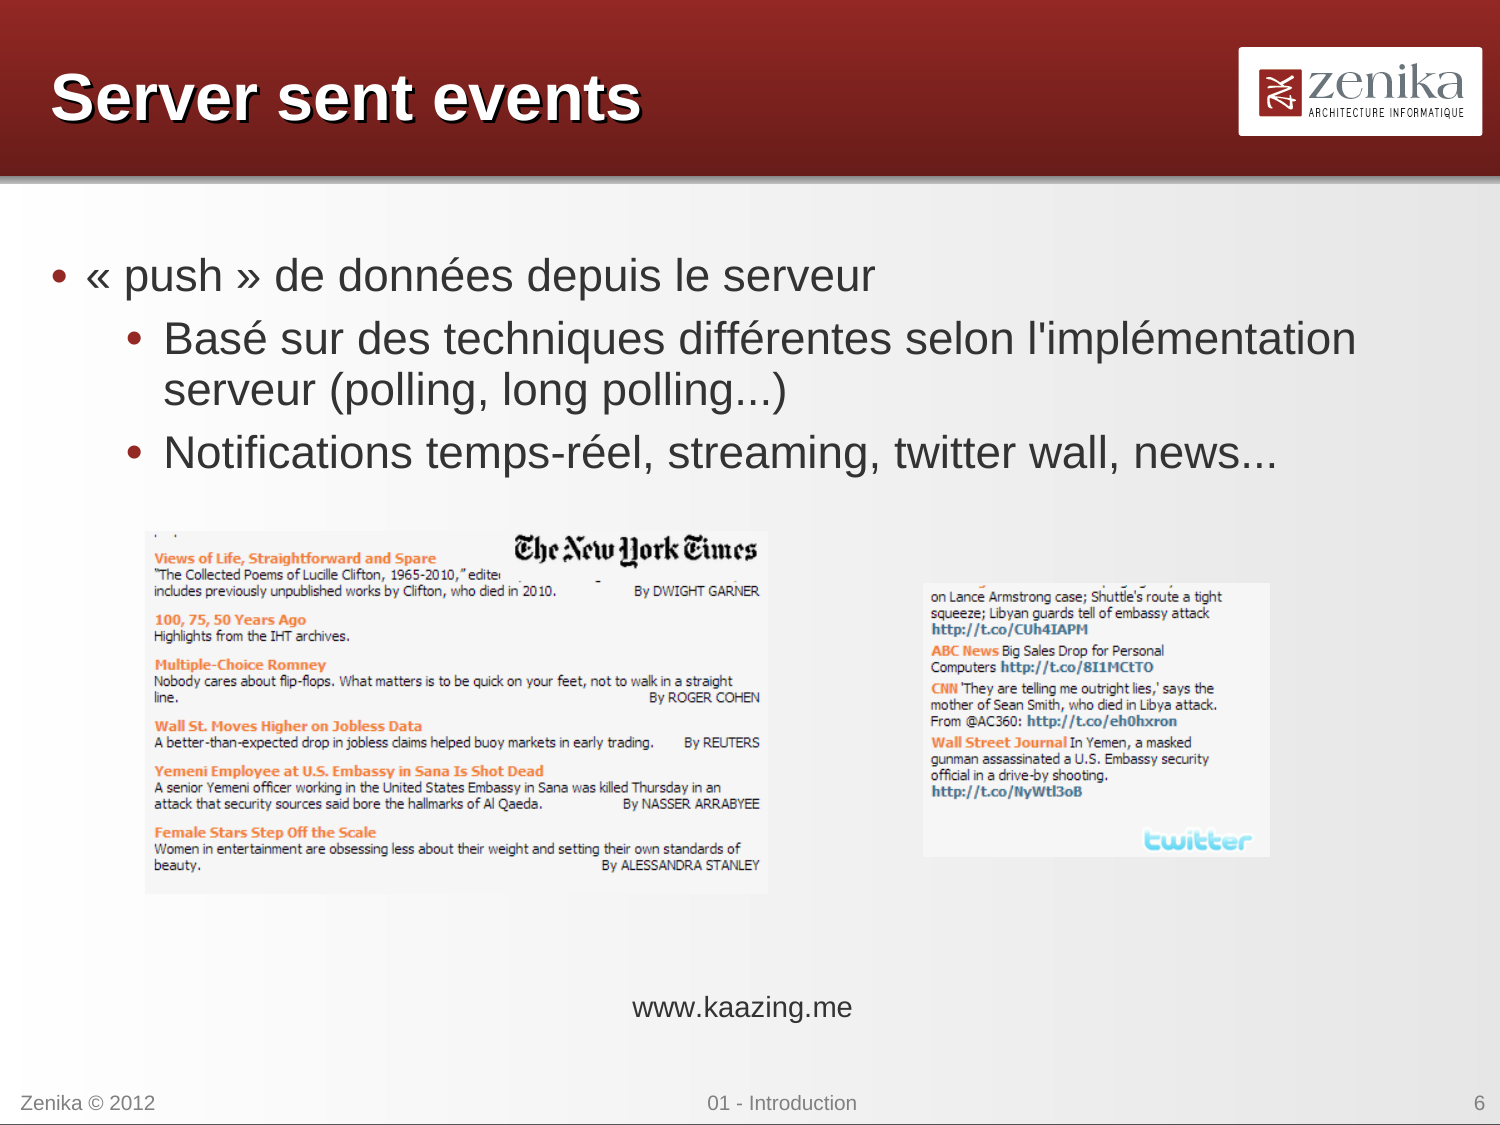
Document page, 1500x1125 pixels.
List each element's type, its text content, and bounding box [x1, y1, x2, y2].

picture [145, 531, 768, 894]
picture [1257, 58, 1464, 125]
list « push » de données depuis le serveur Basé sur des techniques différentes selon l'implémentation serveur (polling, long polling...) Notifications temps-réel, streaming, twitter wall, news... www.kaazing.me [50, 249, 1435, 1079]
title Server sent events [50, 15, 1206, 180]
picture [923, 583, 1270, 857]
